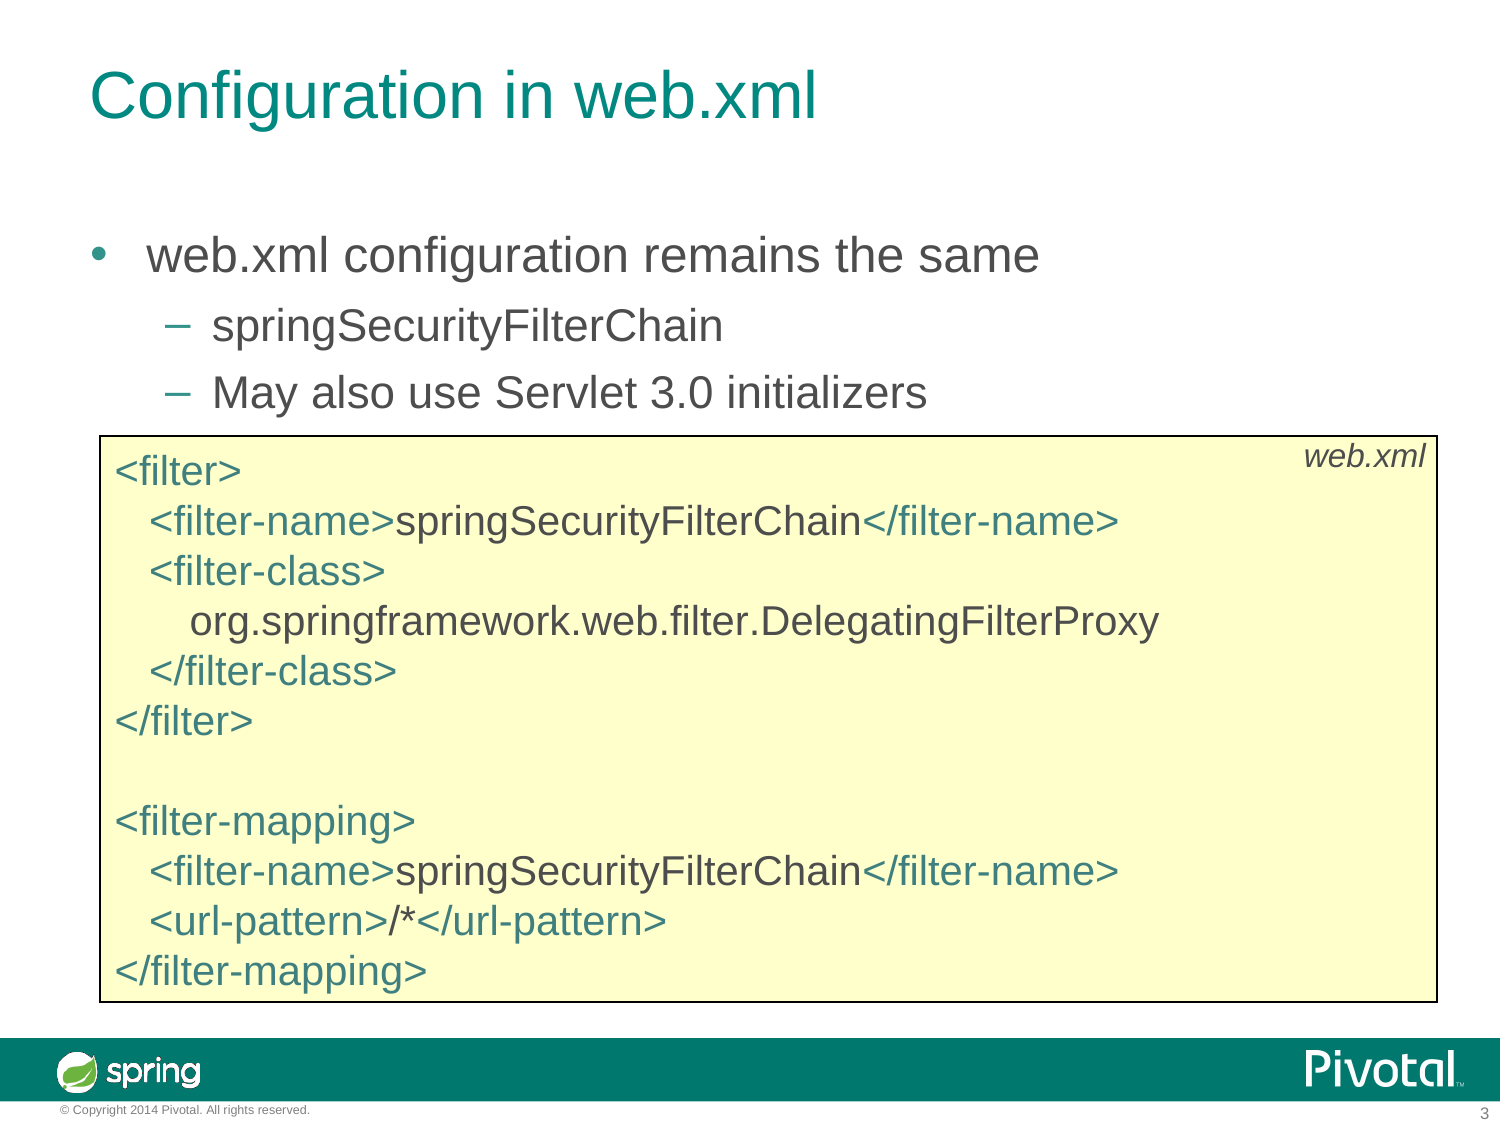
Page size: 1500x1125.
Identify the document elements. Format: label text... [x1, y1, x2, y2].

text_box <filter> <filter-name>springSecurityFilterChain</filter-name> <filter-class> org.springframework.web.filter.DelegatingFilterProxy </filter-class> </filter> <filter-mapping> <filter-name>springSecurityFilterChain</filter-name> <url-pattern>/*</url-pattern> </filter-mapping> [99, 435, 1438, 1002]
text_box web.xml [1289, 427, 1473, 485]
title Configuration in web.xml [75, 0, 1426, 186]
list web.xml configuration remains the same springSecurityFilterChain May also use Servlet 3.0 initializers [75, 215, 1426, 958]
picture [1306, 1050, 1464, 1087]
picture [32, 1041, 210, 1103]
